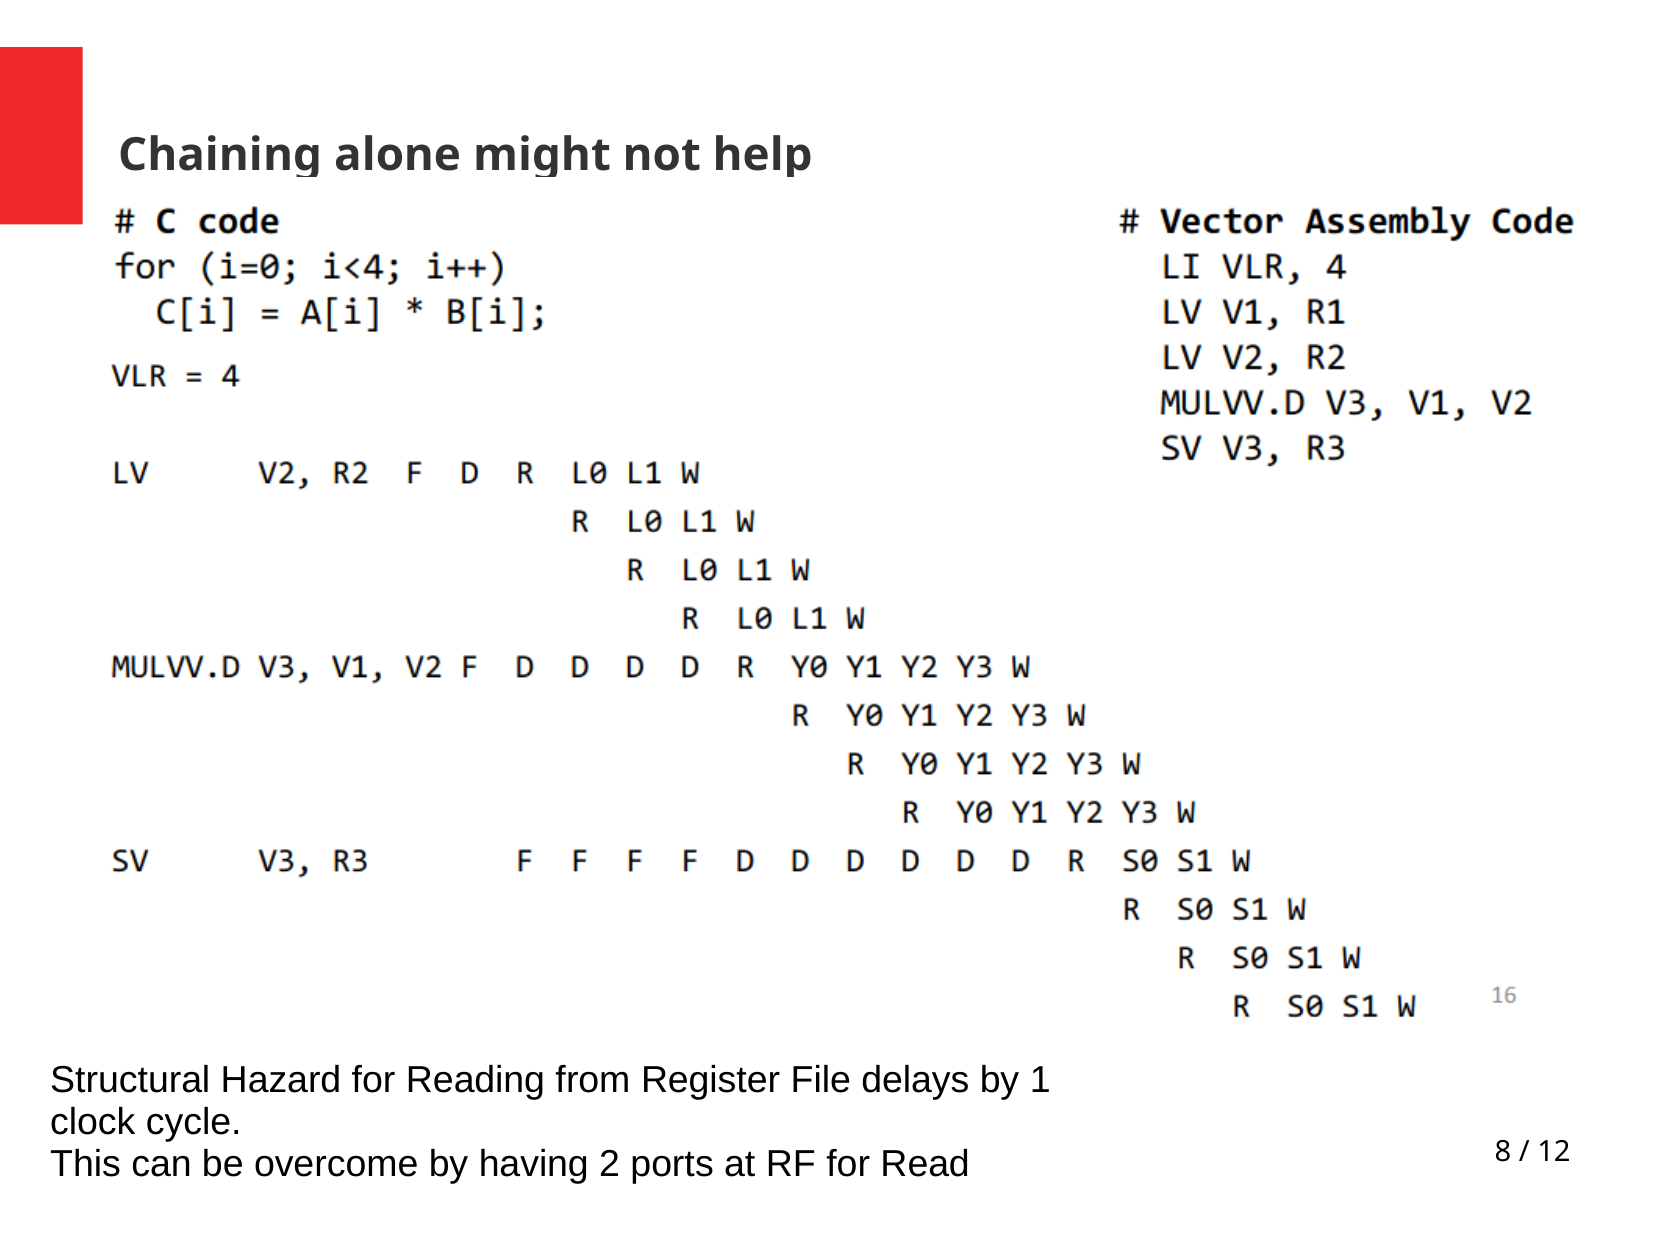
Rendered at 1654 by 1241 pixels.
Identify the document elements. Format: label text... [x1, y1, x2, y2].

title Chaining alone might not help [118, 49, 1571, 177]
picture [106, 177, 1594, 1028]
text_box Structural Hazard for Reading from Register File delays by 1 clock cycle. This can be overcome by having 2 ports at RF for Read [35, 1051, 1135, 1217]
